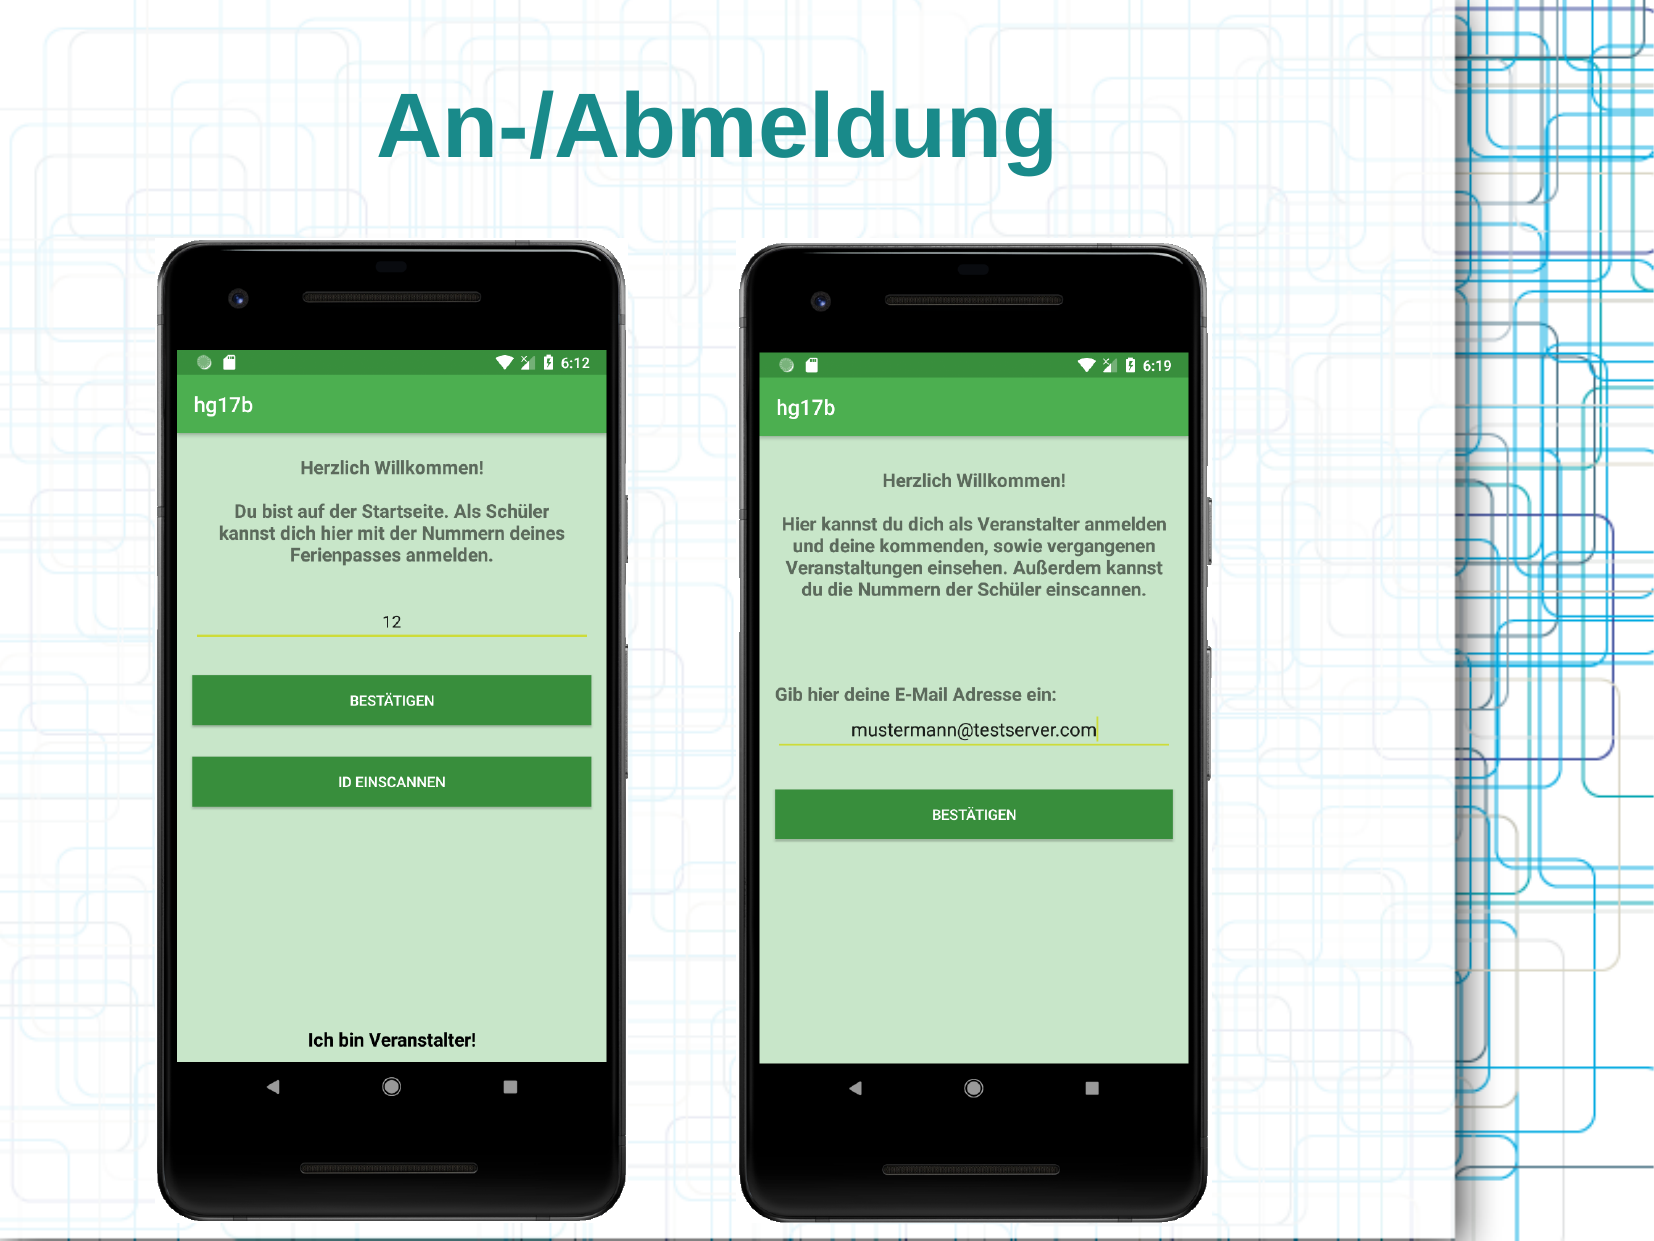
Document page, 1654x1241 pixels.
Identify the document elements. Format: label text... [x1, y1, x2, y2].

picture [155, 238, 628, 1223]
picture [736, 238, 1212, 1223]
title An-/Abmeldung [11, 65, 1424, 177]
